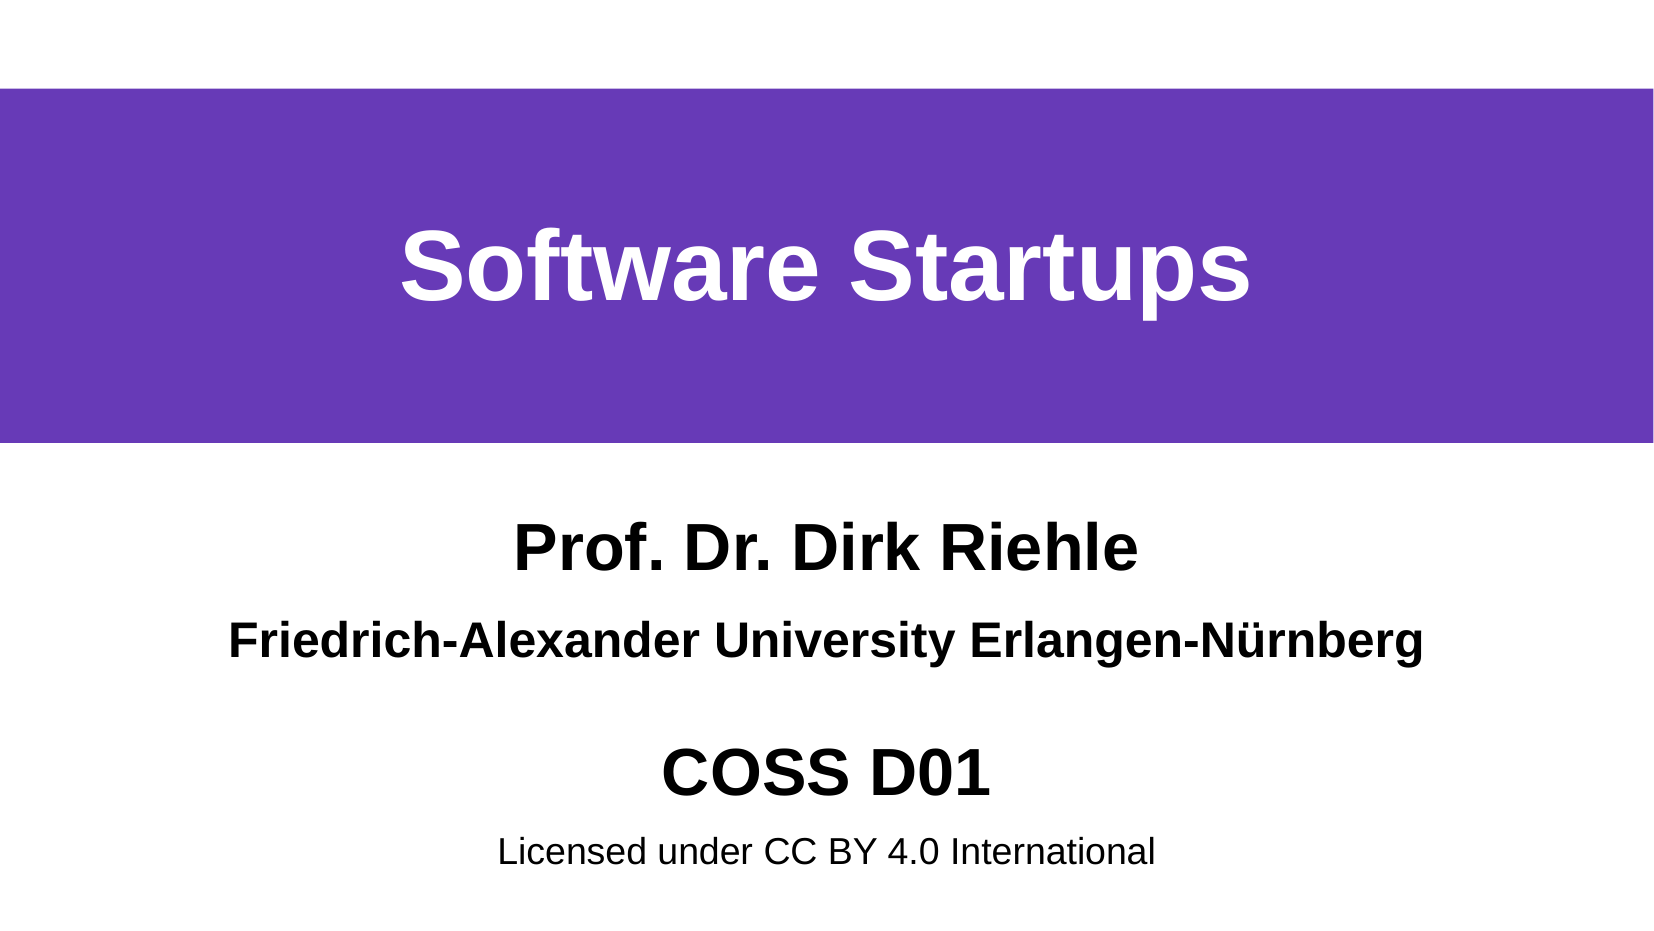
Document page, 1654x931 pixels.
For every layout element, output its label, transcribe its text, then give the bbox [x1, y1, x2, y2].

title Software Startups [0, 88, 1654, 443]
subtitle Prof. Dr. Dirk Riehle Friedrich-Alexander University Erlangen-Nürnberg COSS D01 Licensed under CC BY 4.0 International [29, 472, 1625, 886]
